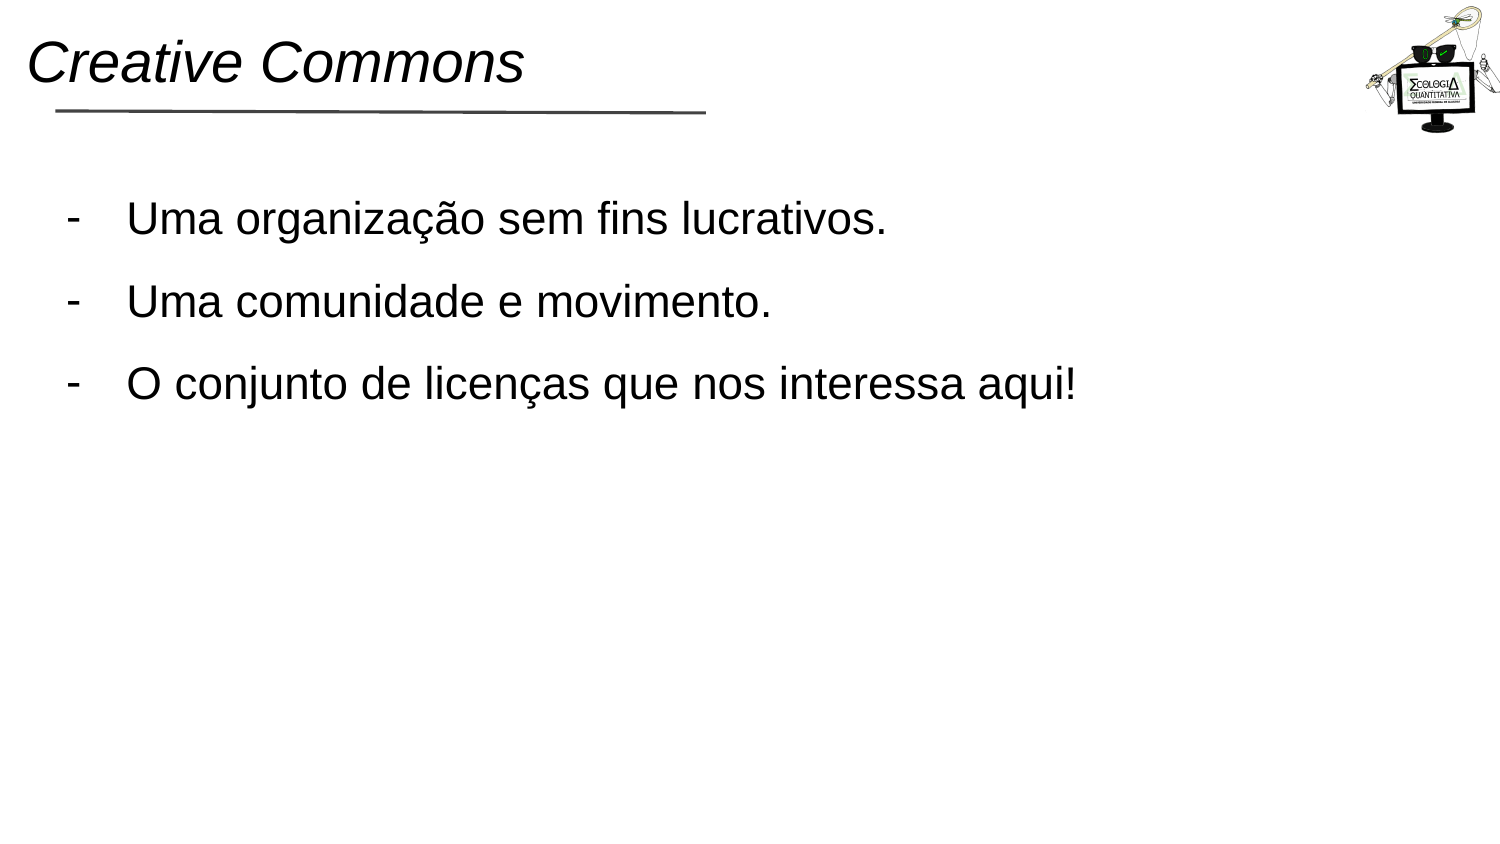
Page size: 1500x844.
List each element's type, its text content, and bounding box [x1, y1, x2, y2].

text_box Uma organização sem fins lucrativos. Uma comunidade e movimento. O conjunto de licenças que nos interessa aqui! [36, 146, 1417, 566]
text_box Creative Commons [11, 9, 1210, 117]
picture [1365, 3, 1500, 135]
